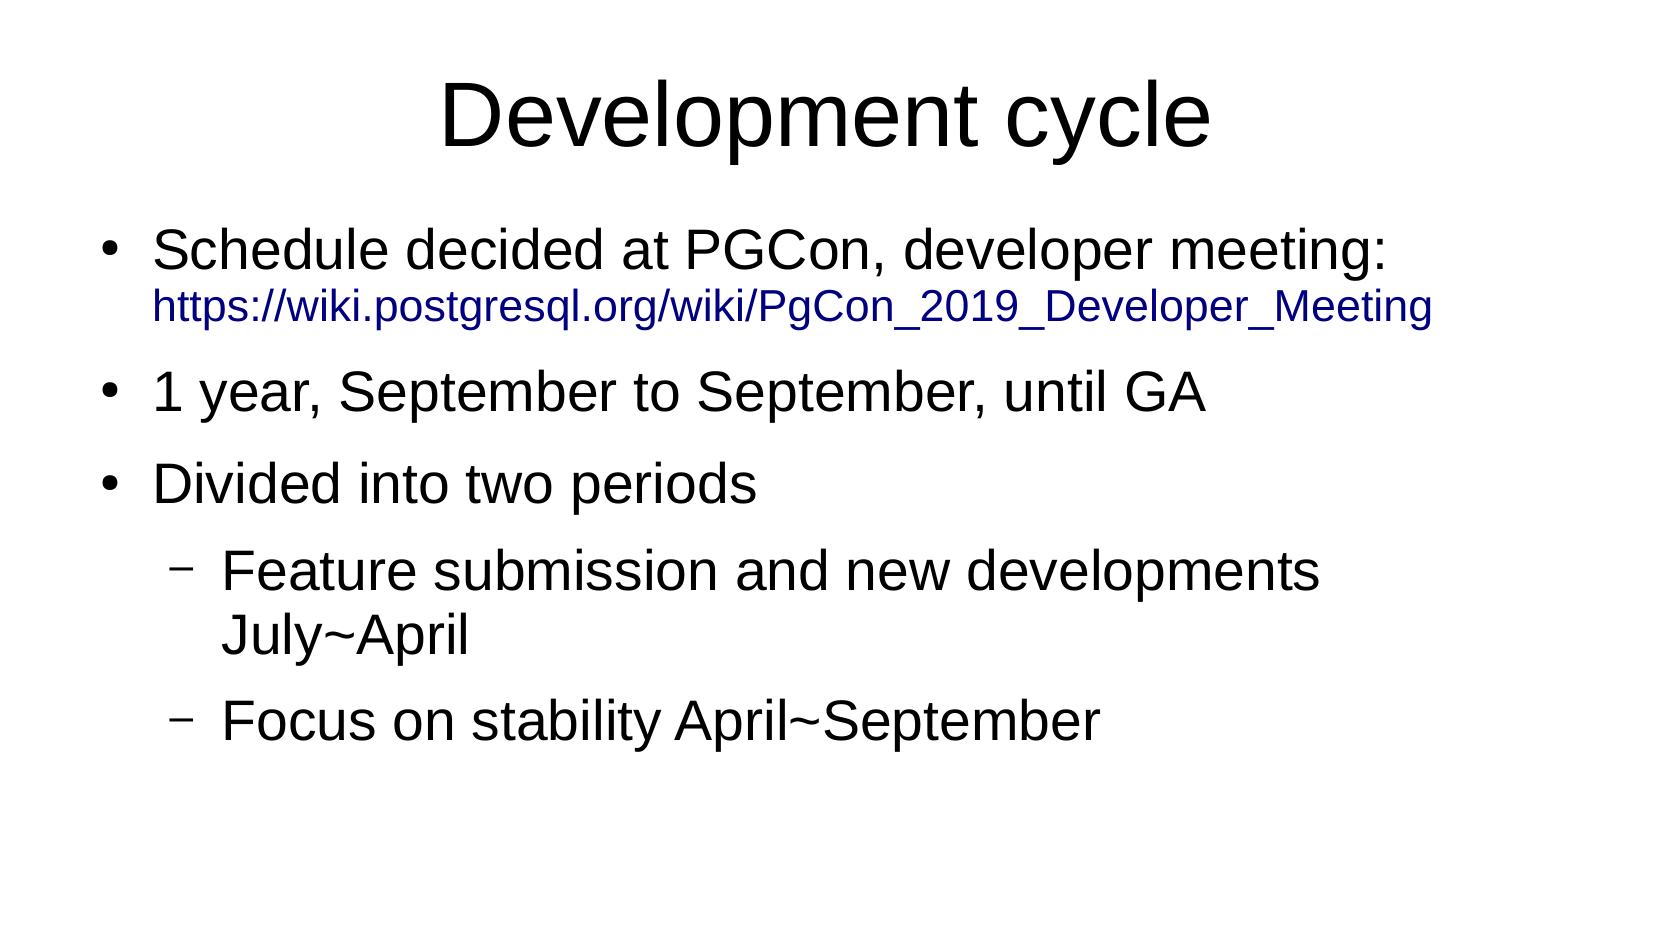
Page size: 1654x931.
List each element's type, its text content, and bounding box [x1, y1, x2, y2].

title Development cycle [82, 37, 1571, 193]
list Schedule decided at PGCon, developer meeting: https://wiki.postgresql.org/wiki/PgCon_2019_Developer_Meeting 1 year, September to September, until GA Divided into two periods Feature submission and new developments July~April Focus on stability April~September [82, 217, 1571, 758]
